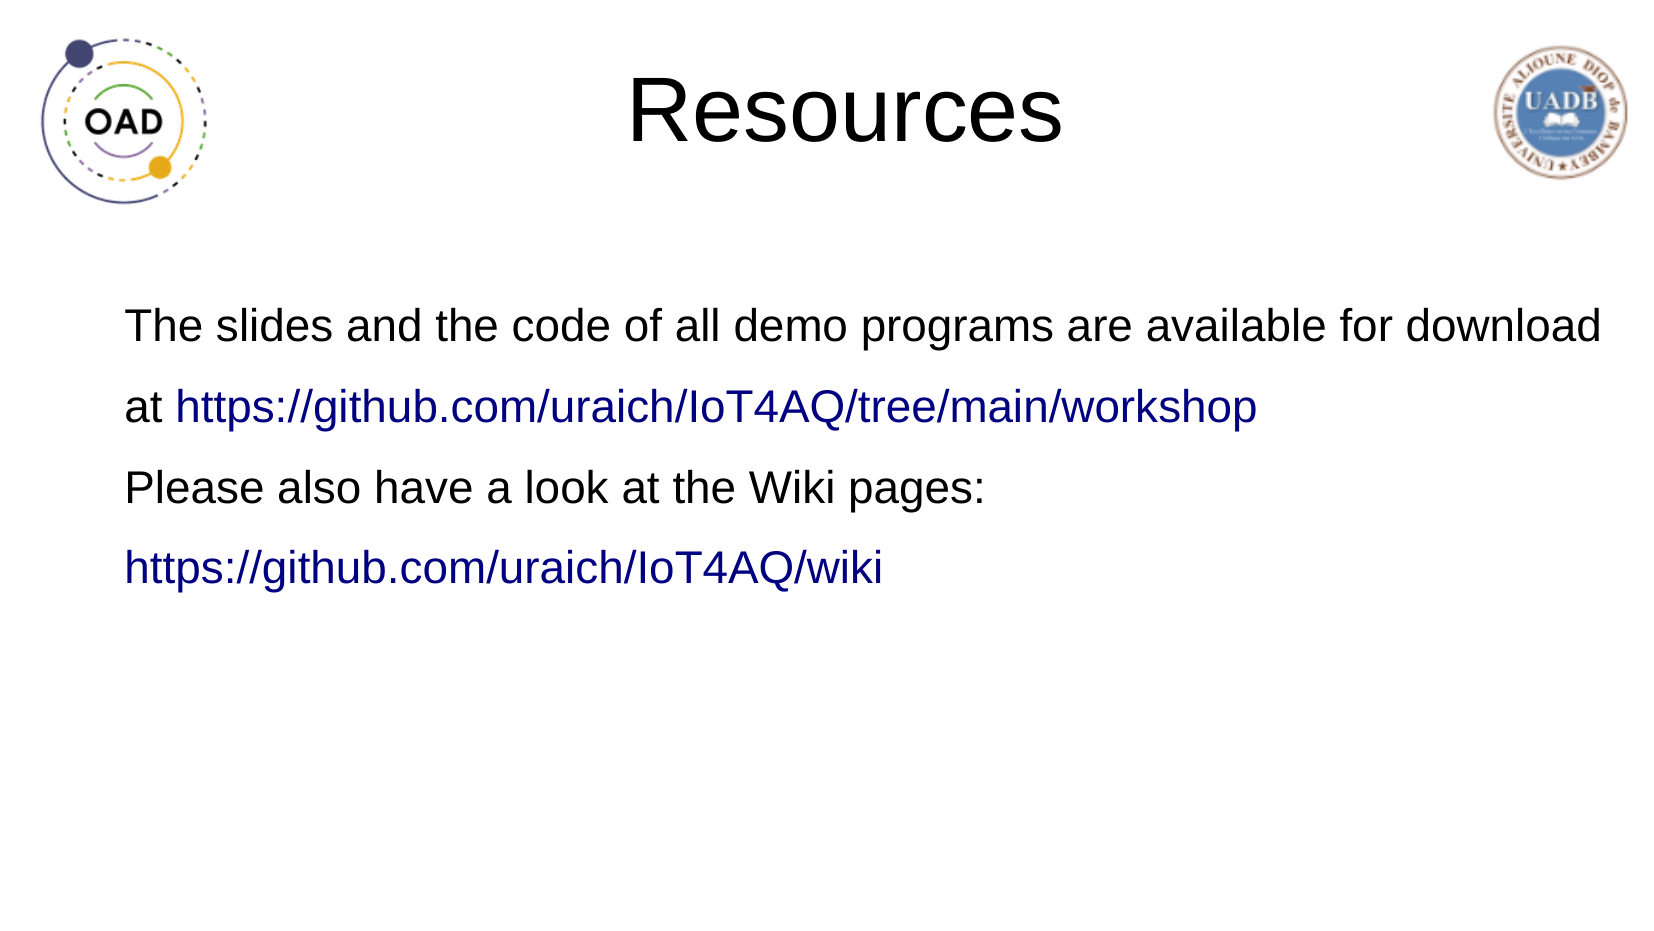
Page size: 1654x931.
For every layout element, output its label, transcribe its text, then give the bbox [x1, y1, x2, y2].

title Resources [262, 32, 1430, 188]
picture [1482, 37, 1641, 188]
picture [0, 24, 242, 225]
list The slides and the code of all demo programs are available for download at https://github.com/uraich/IoT4AQ/tree/main/workshop Please also have a look at the Wiki pages: https://github.com/uraich/IoT4AQ/wiki [124, 300, 1613, 840]
